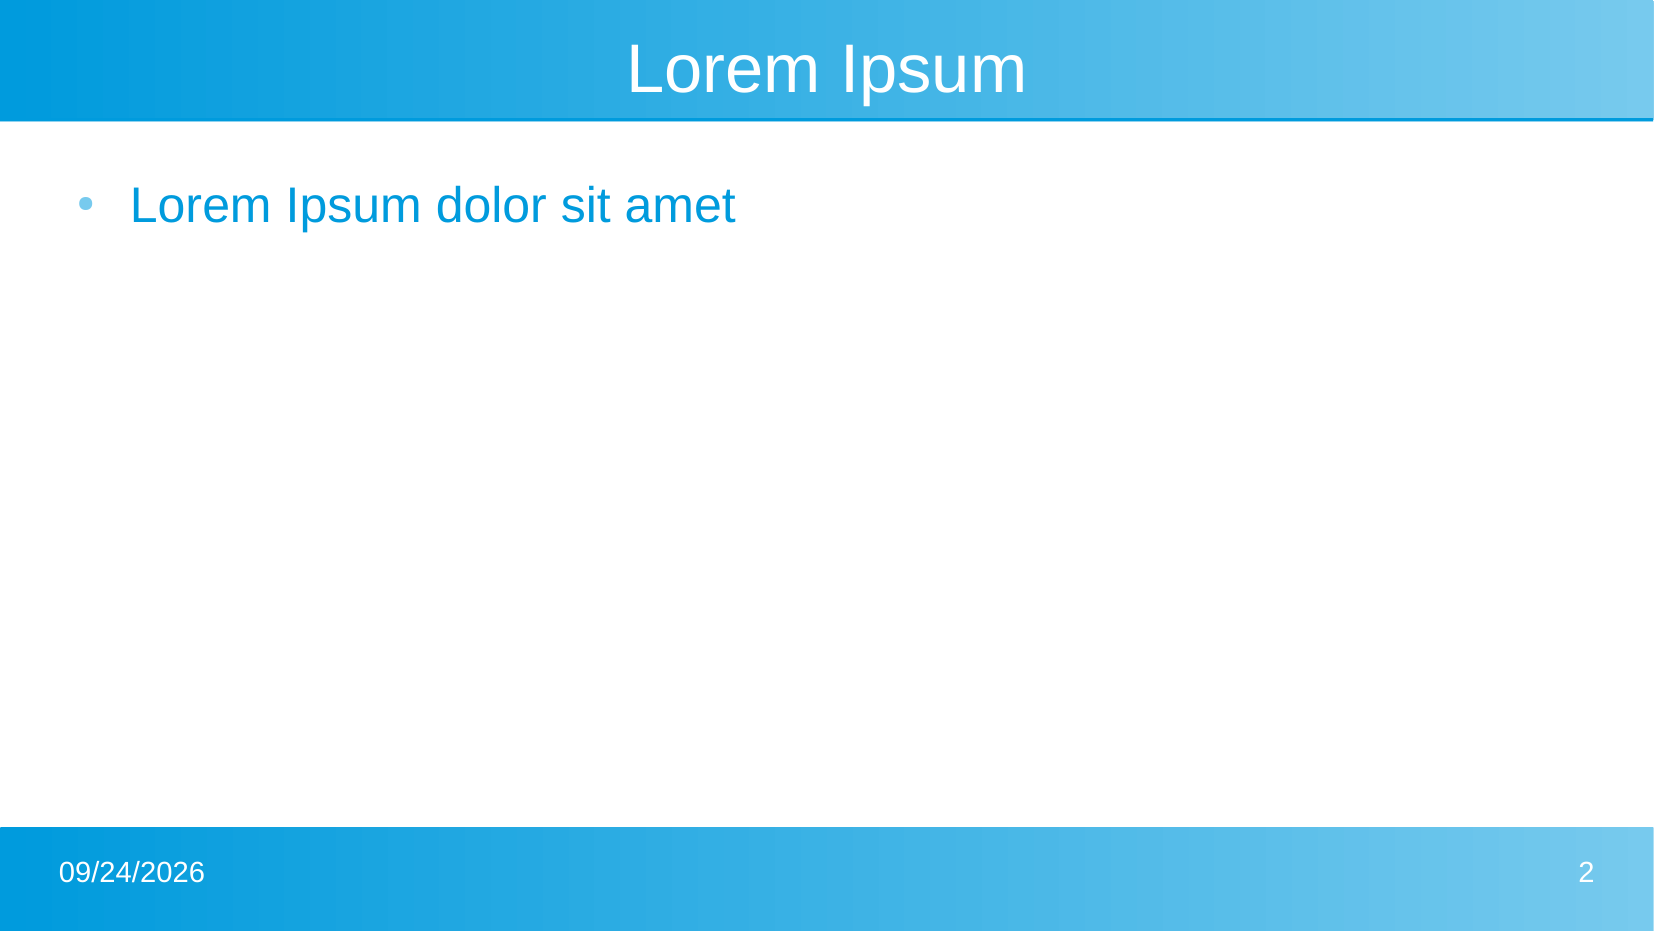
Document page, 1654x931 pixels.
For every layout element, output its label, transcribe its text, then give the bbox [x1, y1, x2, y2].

list Lorem Ipsum dolor sit amet [59, 177, 1595, 768]
title Lorem Ipsum [59, 29, 1595, 108]
